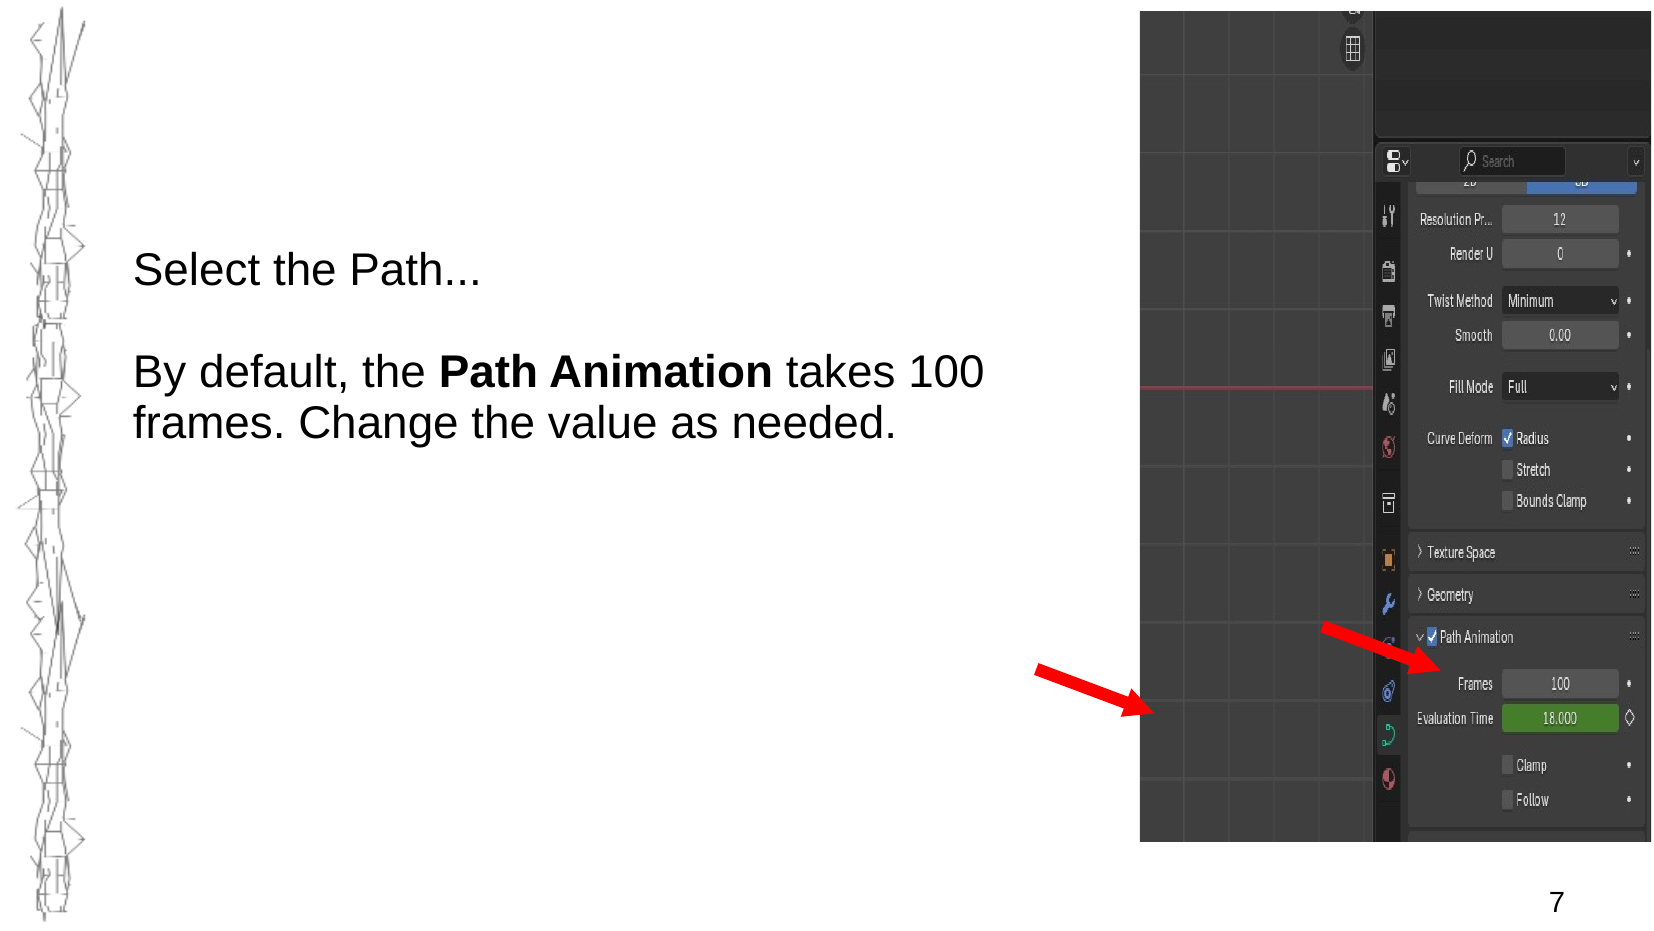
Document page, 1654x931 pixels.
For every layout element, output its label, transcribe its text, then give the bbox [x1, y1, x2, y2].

picture [1139, 11, 1652, 842]
text_box Select the Path... By default, the Path Animation takes 100 frames. Change the value as needed. [118, 236, 1048, 739]
